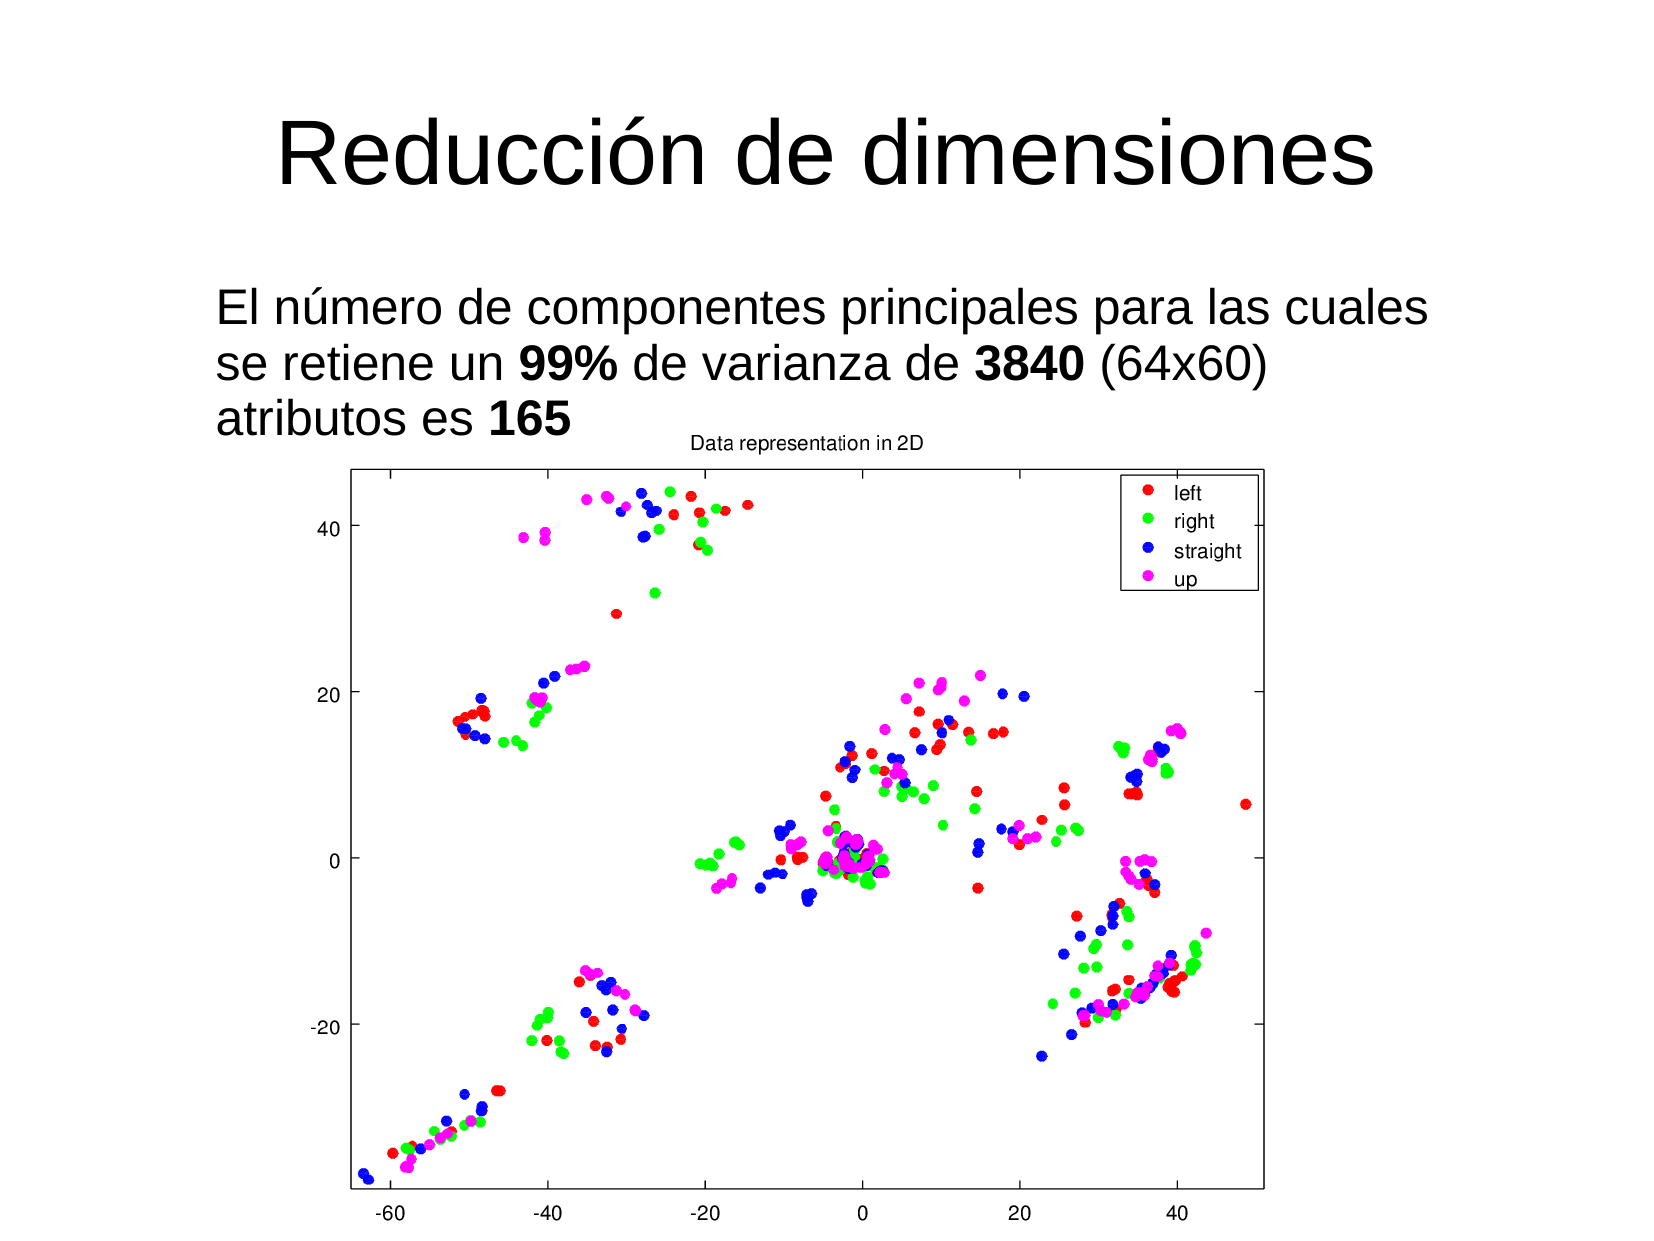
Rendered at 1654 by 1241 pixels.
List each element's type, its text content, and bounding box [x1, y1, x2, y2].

text_box El número de componentes principales para las cuales se retiene un 99% de varianza de 3840 (64x60) atributos es 165 [200, 271, 1489, 454]
title Reducción de dimensiones [82, 49, 1571, 257]
picture [302, 454, 1276, 1225]
